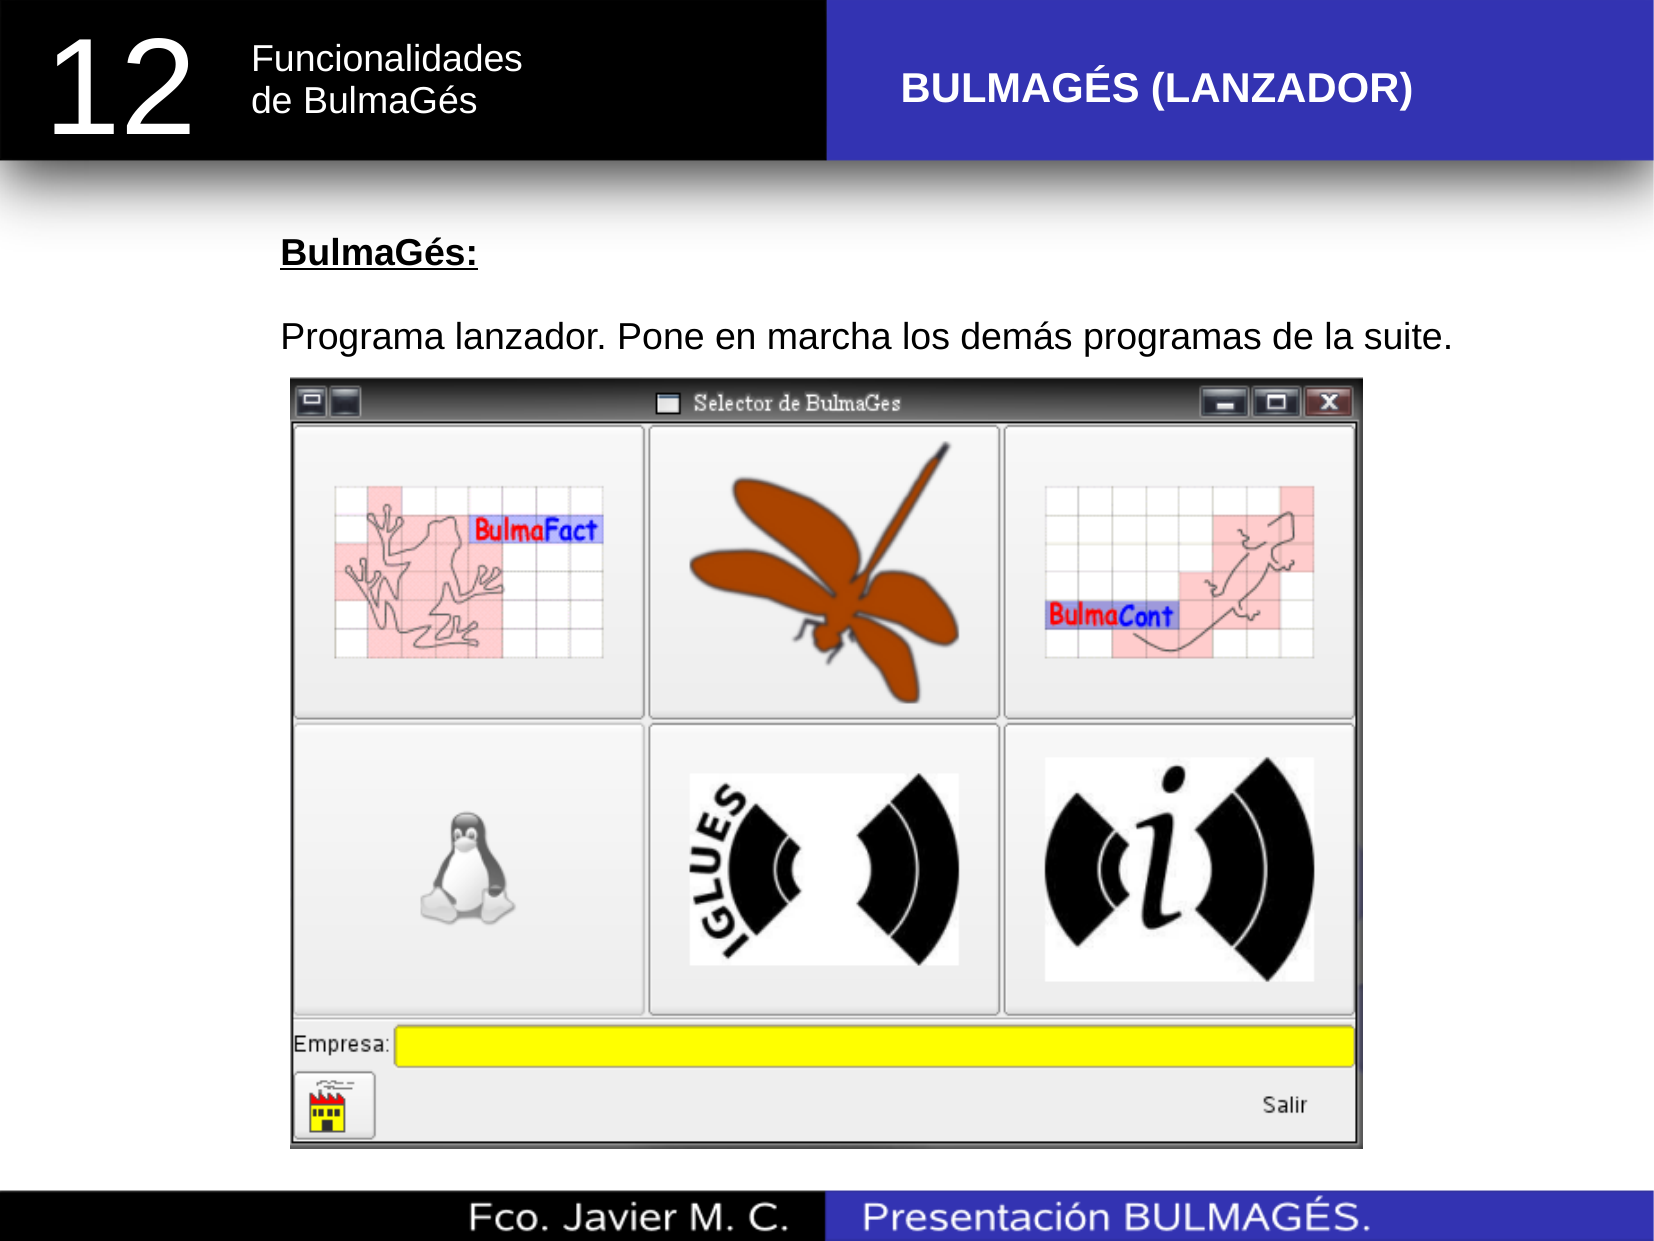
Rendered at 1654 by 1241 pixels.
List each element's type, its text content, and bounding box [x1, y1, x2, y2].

text_box BulmaGés: Programa lanzador. Pone en marcha los demás programas de la suite. [265, 224, 1506, 366]
text_box <número>. [29, 2, 237, 325]
text_box Funcionalidades de BulmaGés [236, 29, 798, 148]
text_box BULMAGÉS (LANZADOR) [885, 56, 1595, 119]
picture [0, 0, 1654, 1241]
